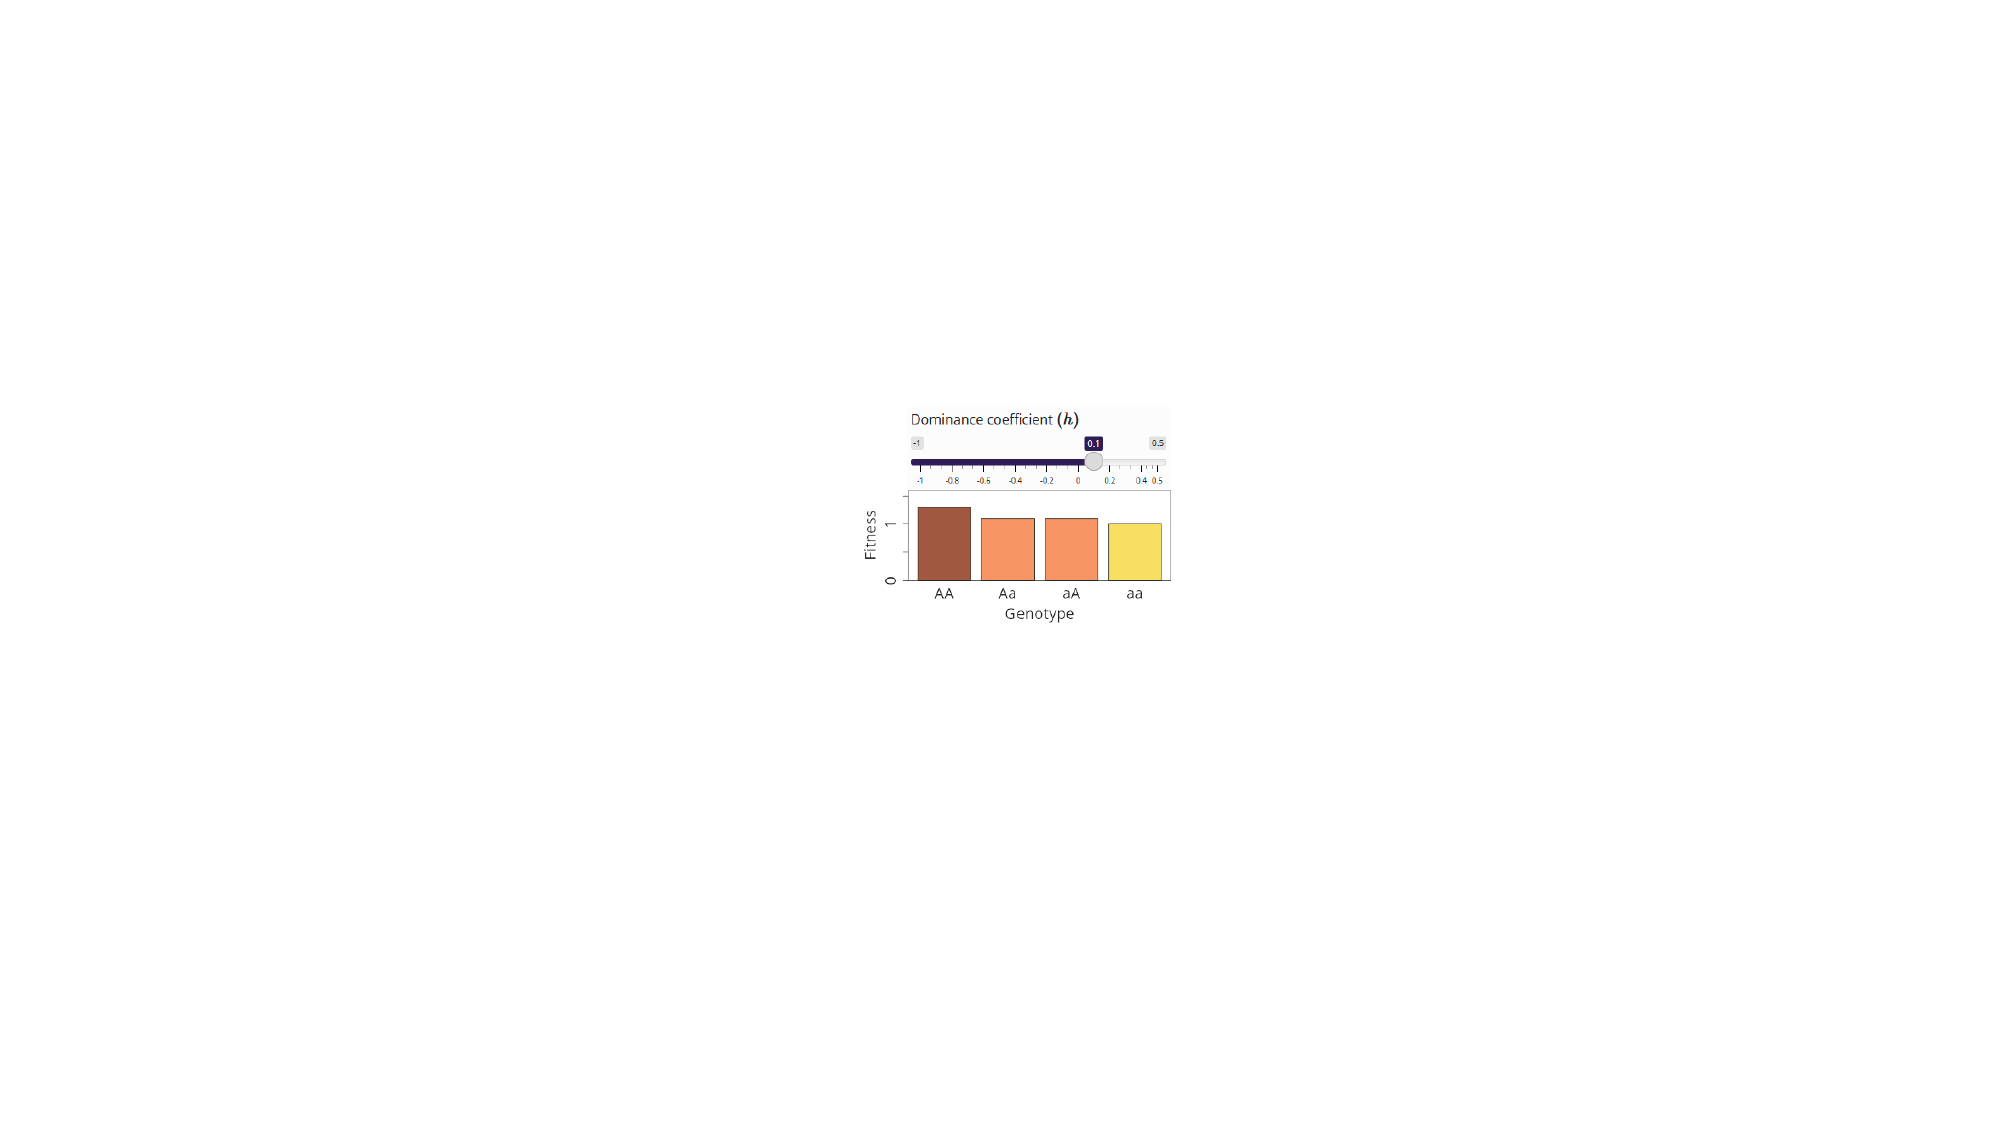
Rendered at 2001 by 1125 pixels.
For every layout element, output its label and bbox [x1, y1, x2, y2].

picture [859, 407, 1178, 625]
